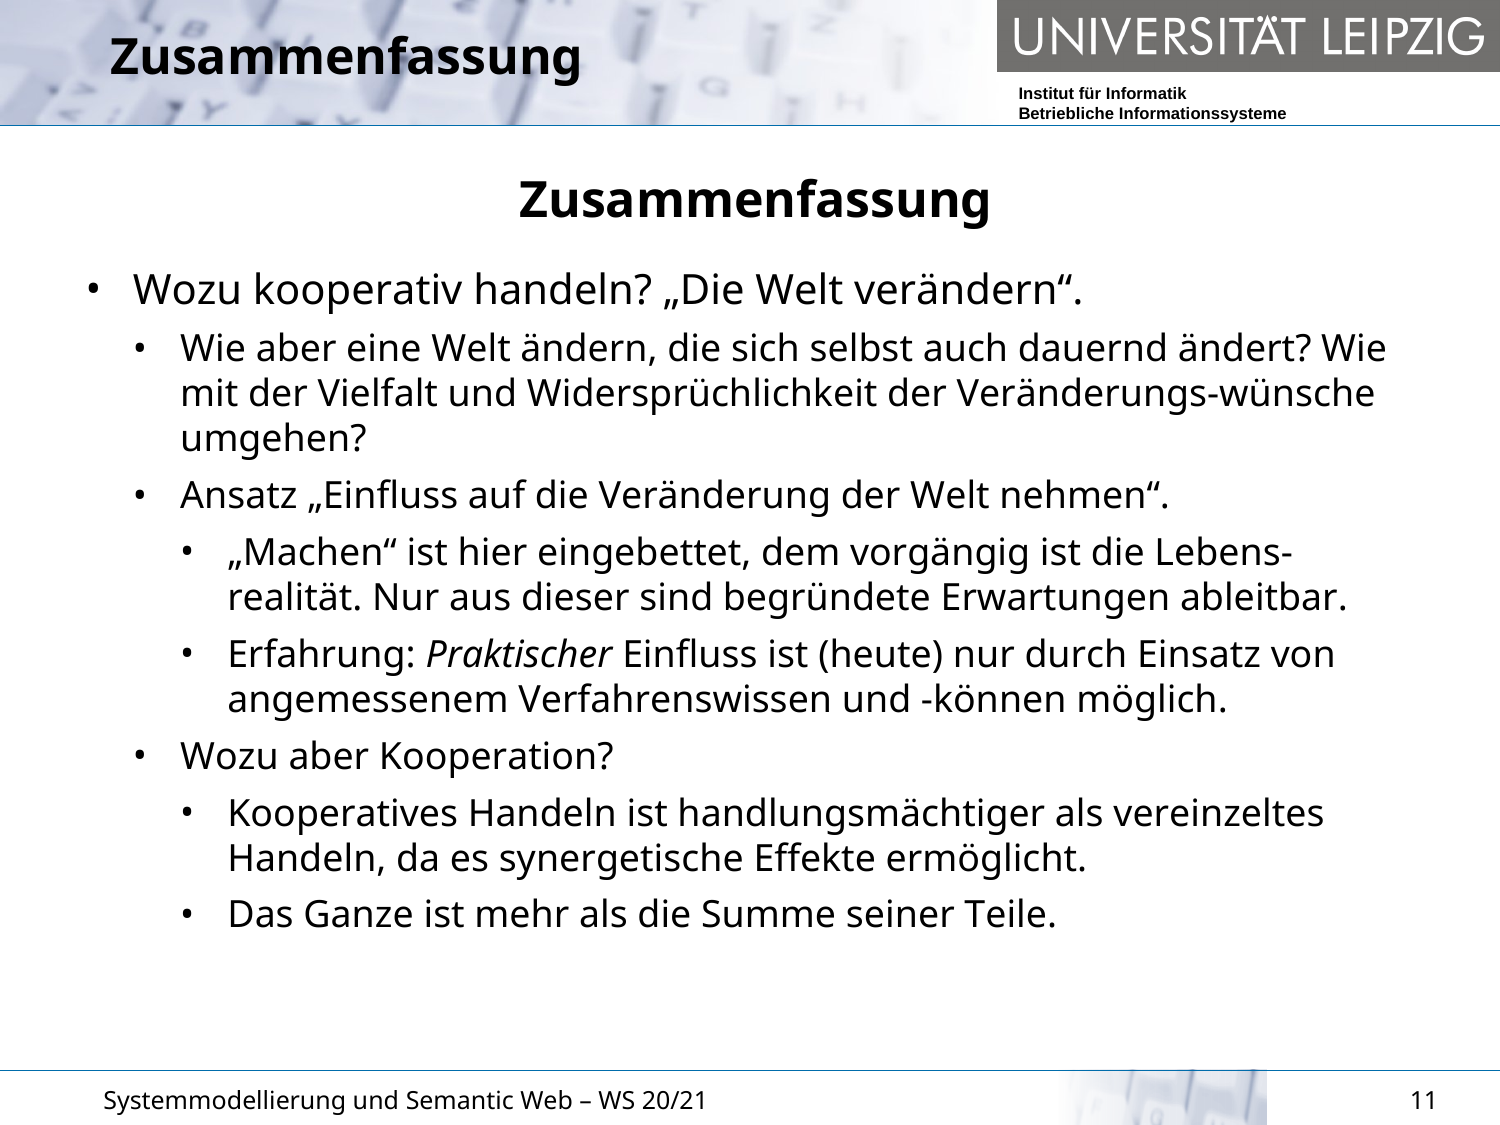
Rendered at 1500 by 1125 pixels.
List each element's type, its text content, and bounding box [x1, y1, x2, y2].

picture [0, 0, 1500, 125]
text_box Zusammenfassung Wozu kooperativ handeln? „Die Welt verändern“. Wie aber eine Welt ändern, die sich selbst auch dauernd ändert? Wie mit der Vielfalt und Widersprüchlichkeit der Veränderungs-wünsche umgehen? Ansatz „Einfluss auf die Veränderung der Welt nehmen“. „Machen“ ist hier eingebettet, dem vorgängig ist die Lebens-realität. Nur aus dieser sind begründete Erwartungen ableitbar. Erfahrung: Praktischer Einfluss ist (heute) nur durch Einsatz von angemessenem Verfahrenswissen und -können möglich. Wozu aber Kooperation? Kooperatives Handeln ist handlungsmächtiger als vereinzeltes Handeln, da es synergetische Effekte ermöglicht. Das Ganze ist mehr als die Summe seiner Teile. [70, 159, 1442, 944]
text_box Zusammenfassung [95, 16, 599, 93]
picture [1057, 1071, 1267, 1125]
